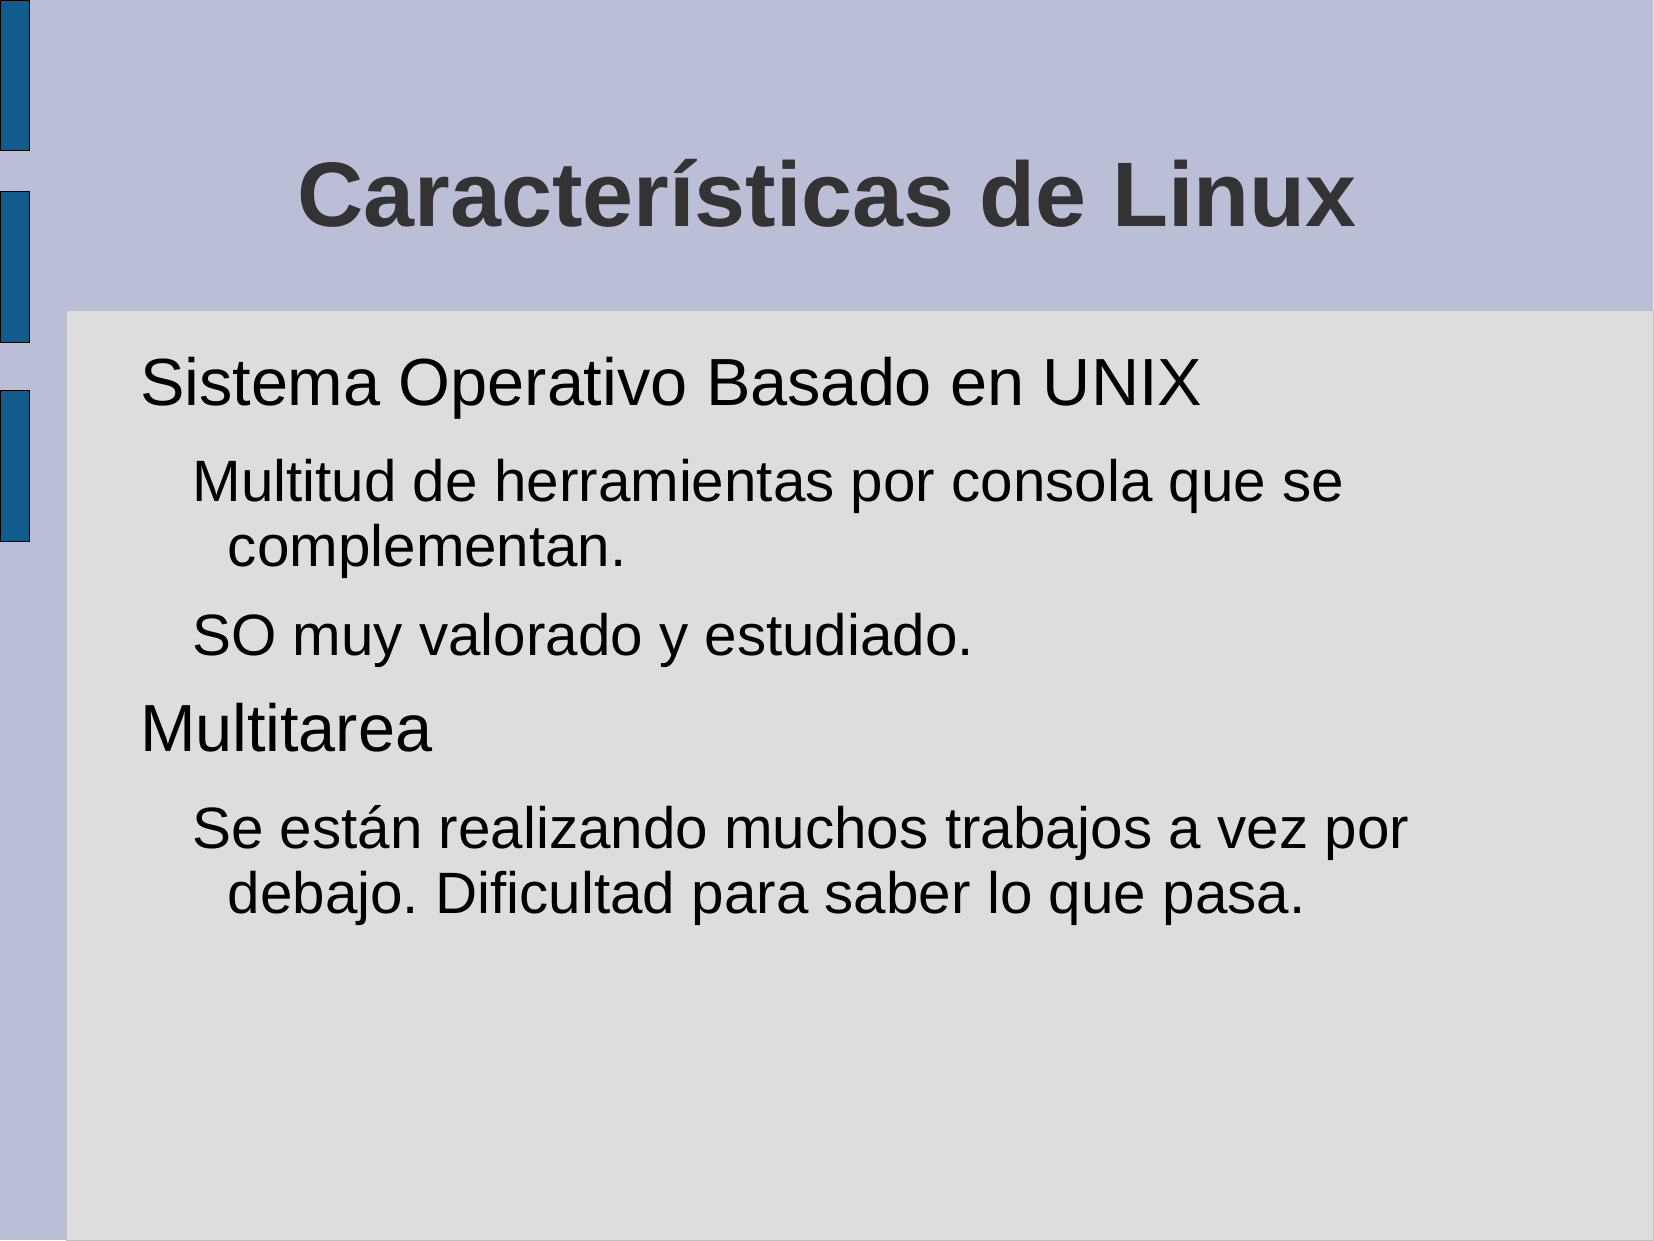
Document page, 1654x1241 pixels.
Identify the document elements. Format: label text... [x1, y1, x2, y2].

list Sistema Operativo Basado en UNIX Multitud de herramientas por consola que se complementan. SO muy valorado y estudiado. Multitarea Se están realizando muchos trabajos a vez por debajo. Dificultad para saber lo que pasa. [121, 344, 1534, 1127]
title Características de Linux [121, 91, 1534, 299]
